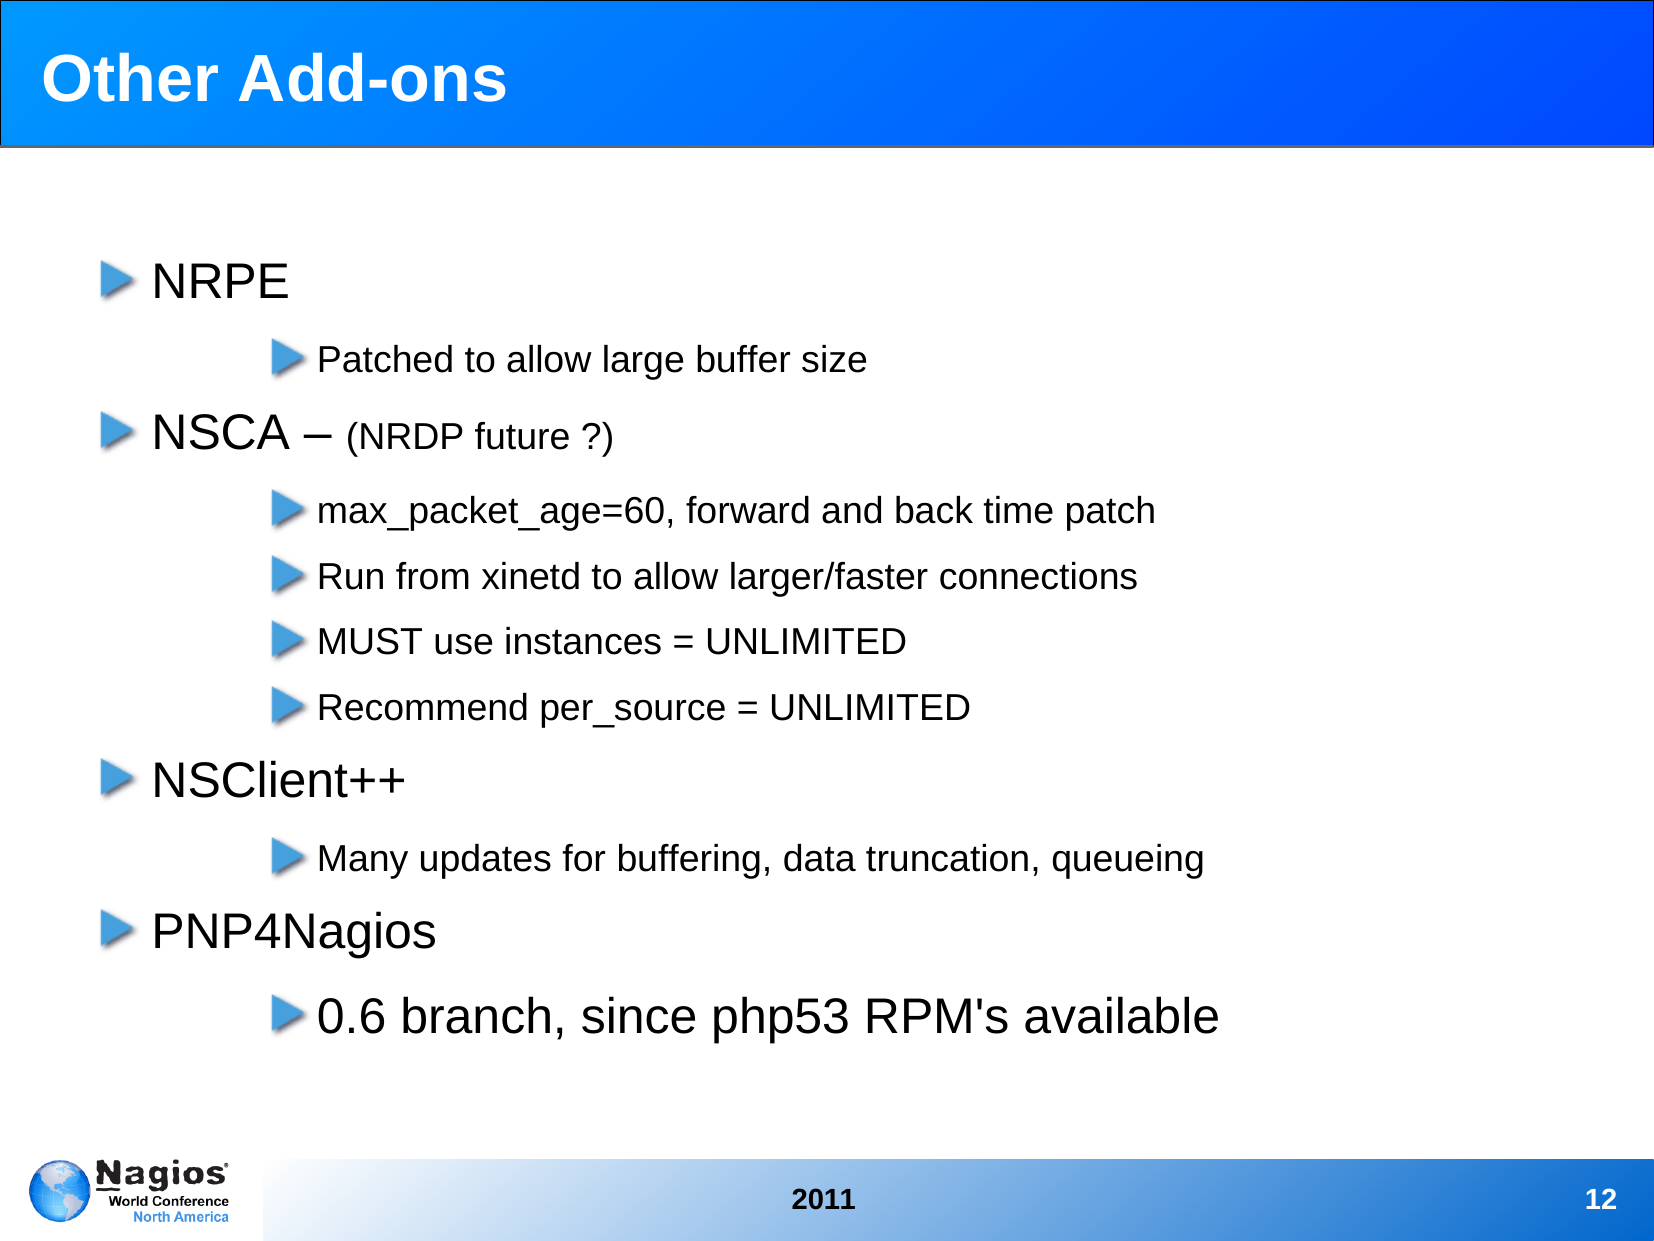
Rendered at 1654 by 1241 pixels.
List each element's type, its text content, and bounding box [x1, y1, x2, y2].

title Other Add-ons [41, 29, 1248, 127]
picture [29, 1159, 229, 1235]
list NRPE Patched to allow large buffer size NSCA – (NRDP future ?) max_packet_age=60, forward and back time patch Run from xinetd to allow larger/faster connections MUST use instances = UNLIMITED Recommend per_source = UNLIMITED NSClient++ Many updates for buffering, data truncation, queueing PNP4Nagios 0.6 branch, since php53 RPM's available [80, 253, 1618, 1124]
